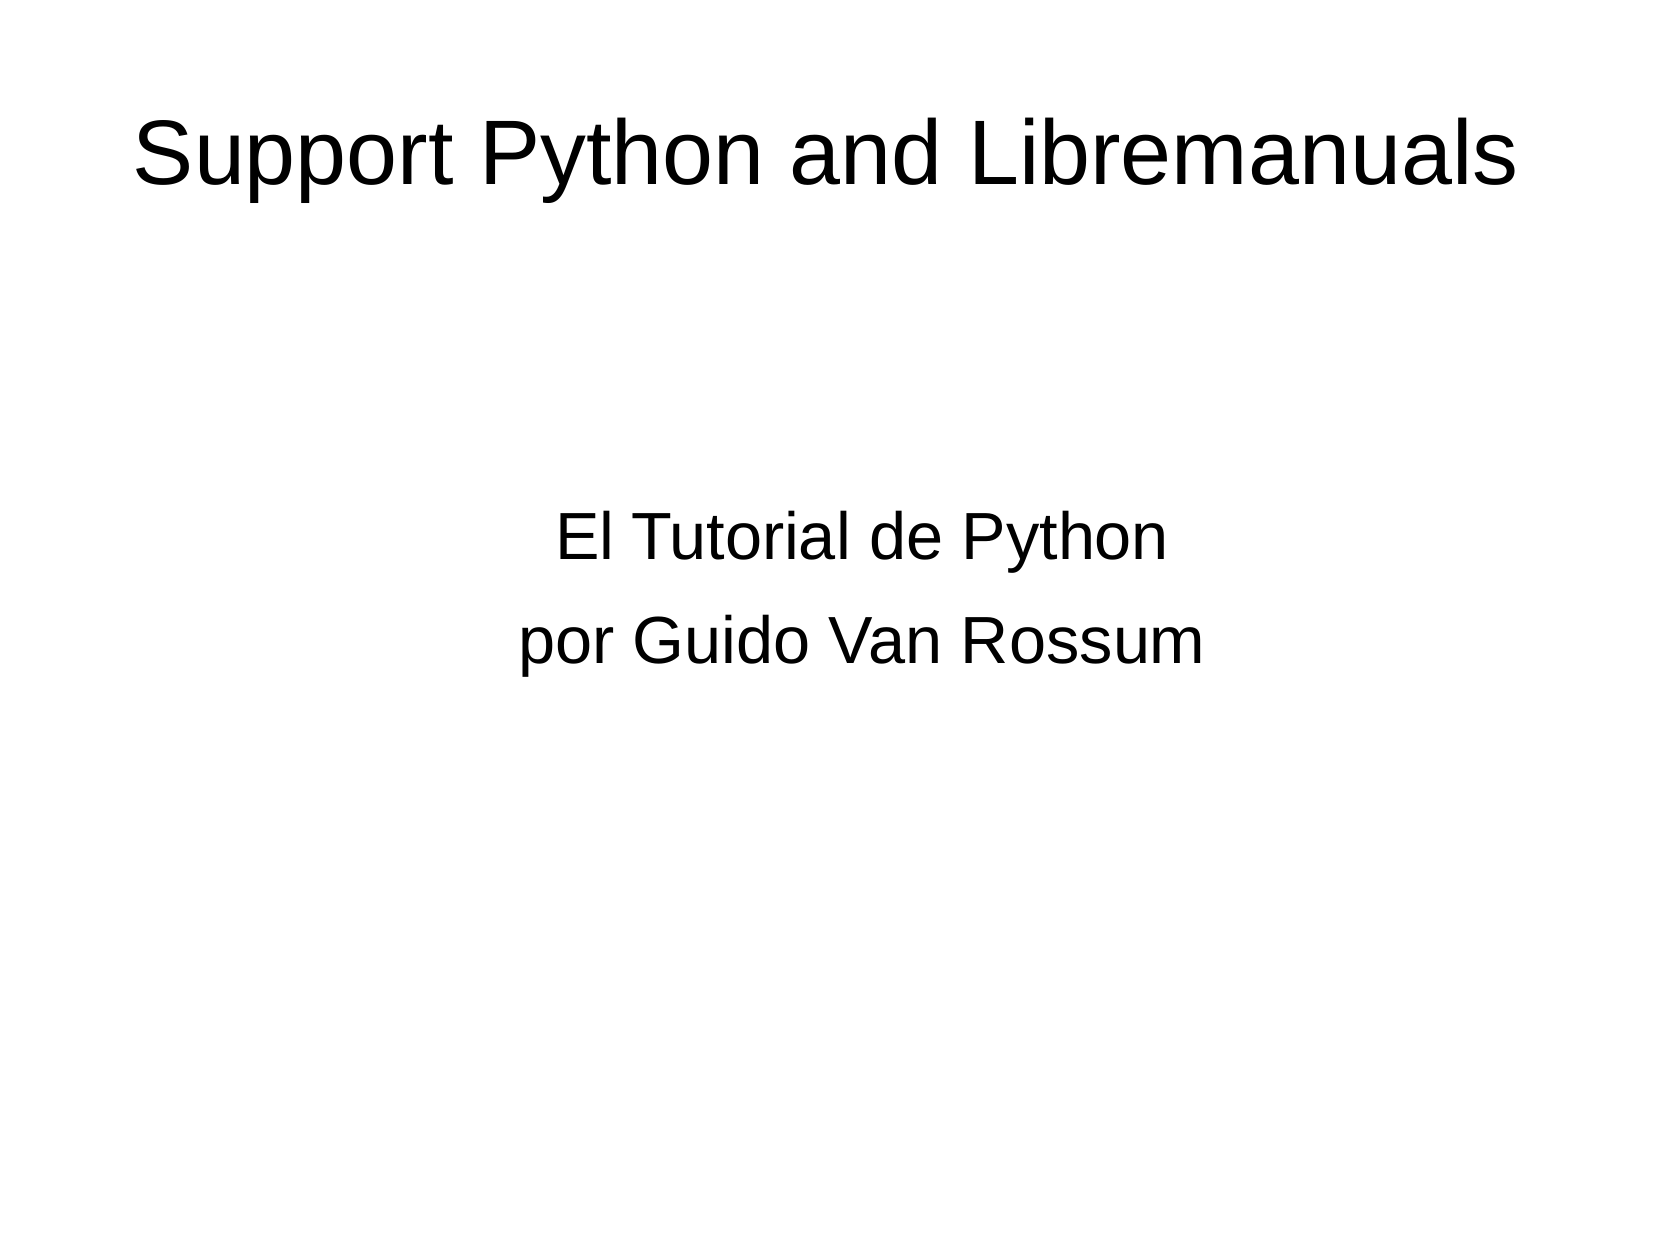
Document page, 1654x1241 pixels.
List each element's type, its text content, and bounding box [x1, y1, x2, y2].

list El Tutorial de Python por Guido Van Rossum [82, 290, 1571, 1010]
title Support Python and Libremanuals [82, 49, 1571, 257]
